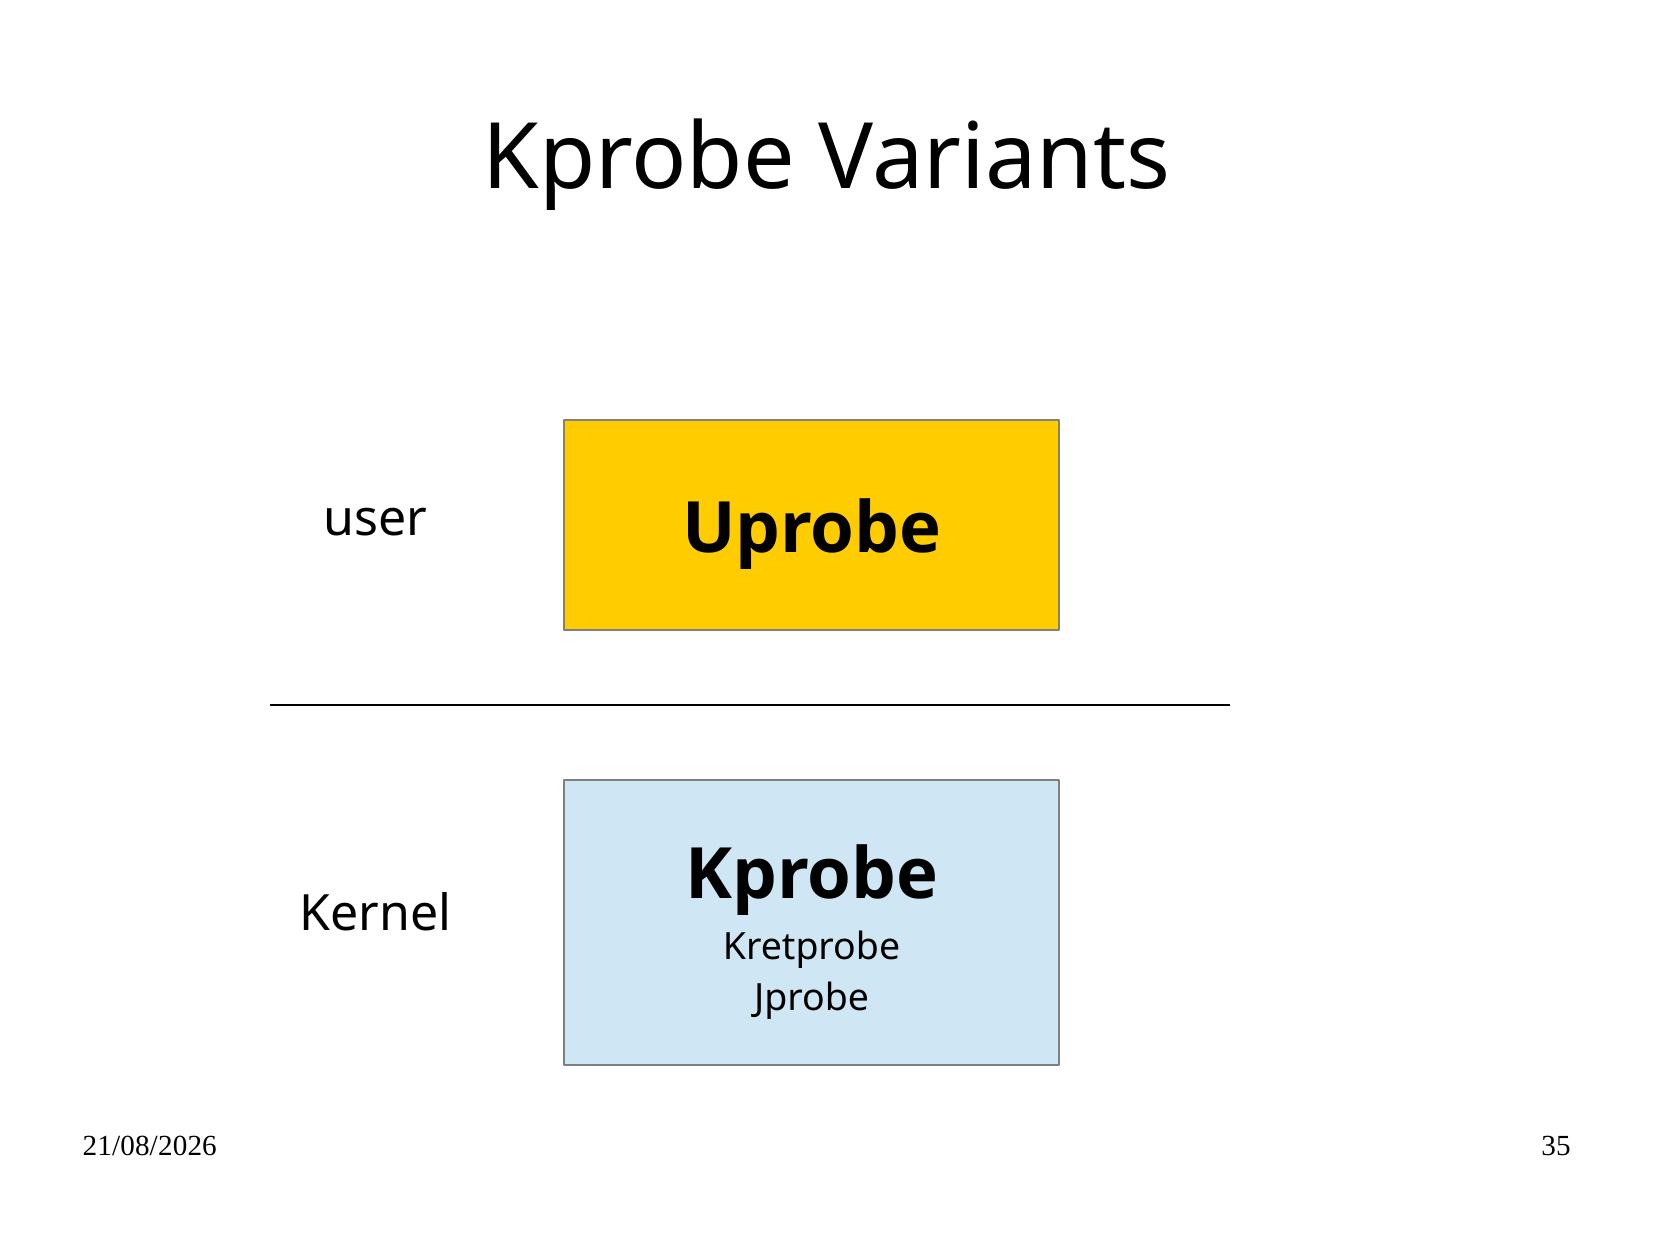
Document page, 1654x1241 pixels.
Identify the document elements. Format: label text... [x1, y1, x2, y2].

text_box Uprobe [564, 420, 1060, 631]
text_box user [308, 474, 431, 550]
title Kprobe Variants [82, 49, 1571, 257]
text_box Kernel [285, 870, 456, 946]
text_box Kprobe Kretprobe Jprobe [564, 780, 1060, 1066]
